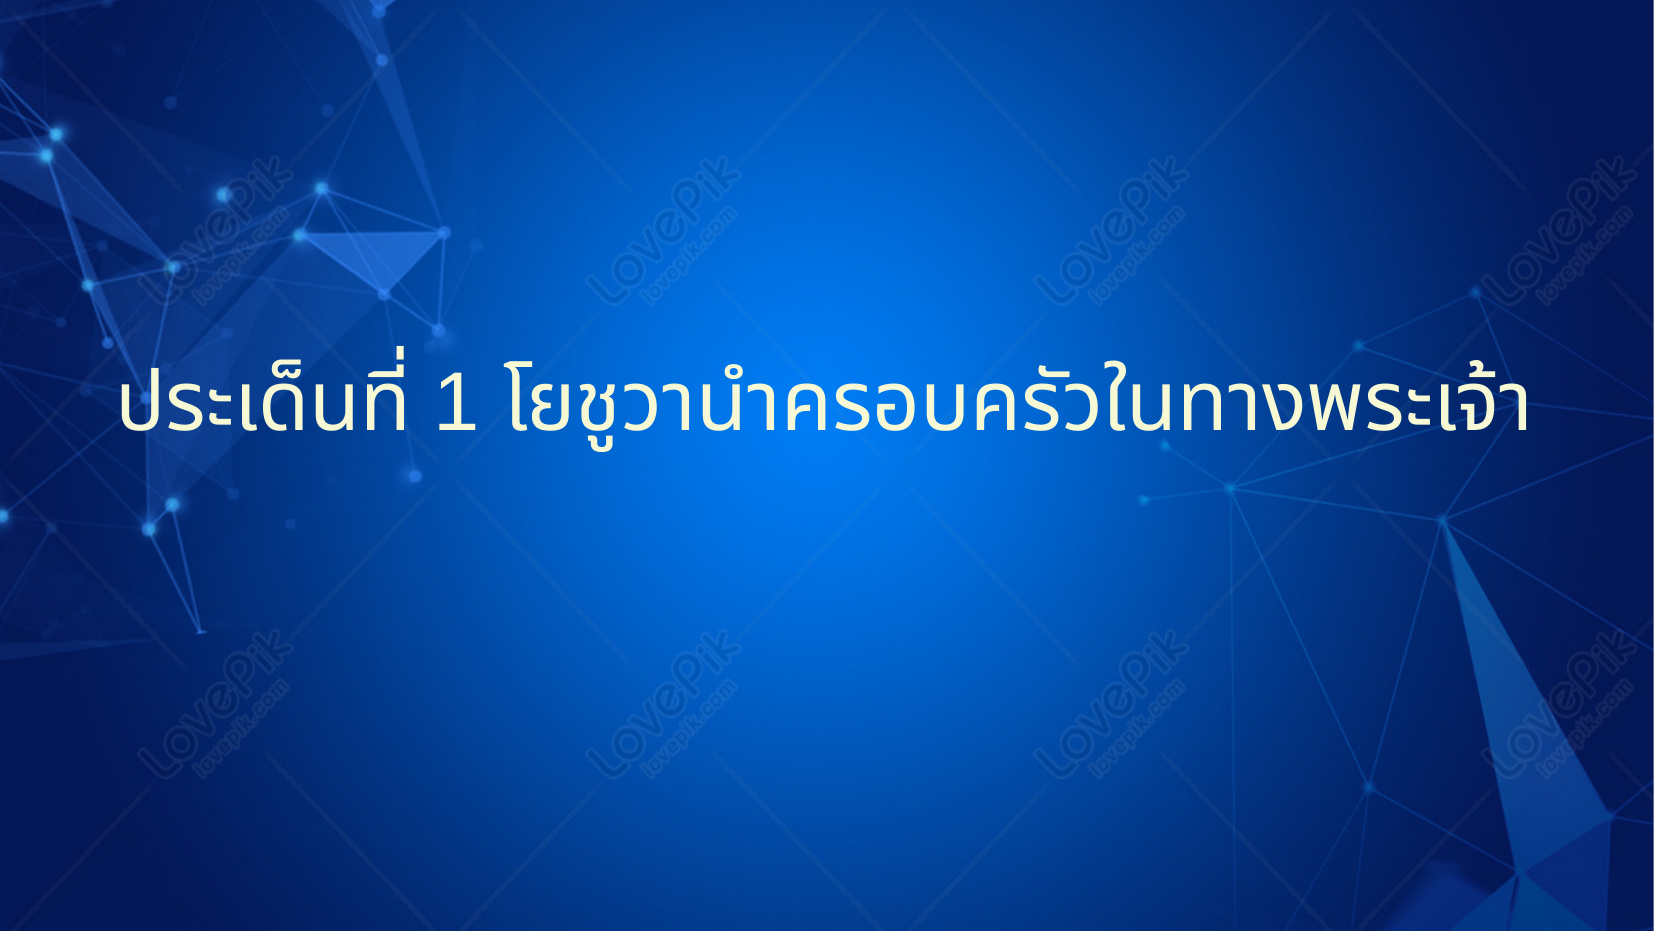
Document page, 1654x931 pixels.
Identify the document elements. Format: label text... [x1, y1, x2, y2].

title ประเด็นที่ 1 โยชูวานำครอบครัวในทางพระเจ้า [75, 229, 1576, 591]
picture [0, 0, 1654, 931]
